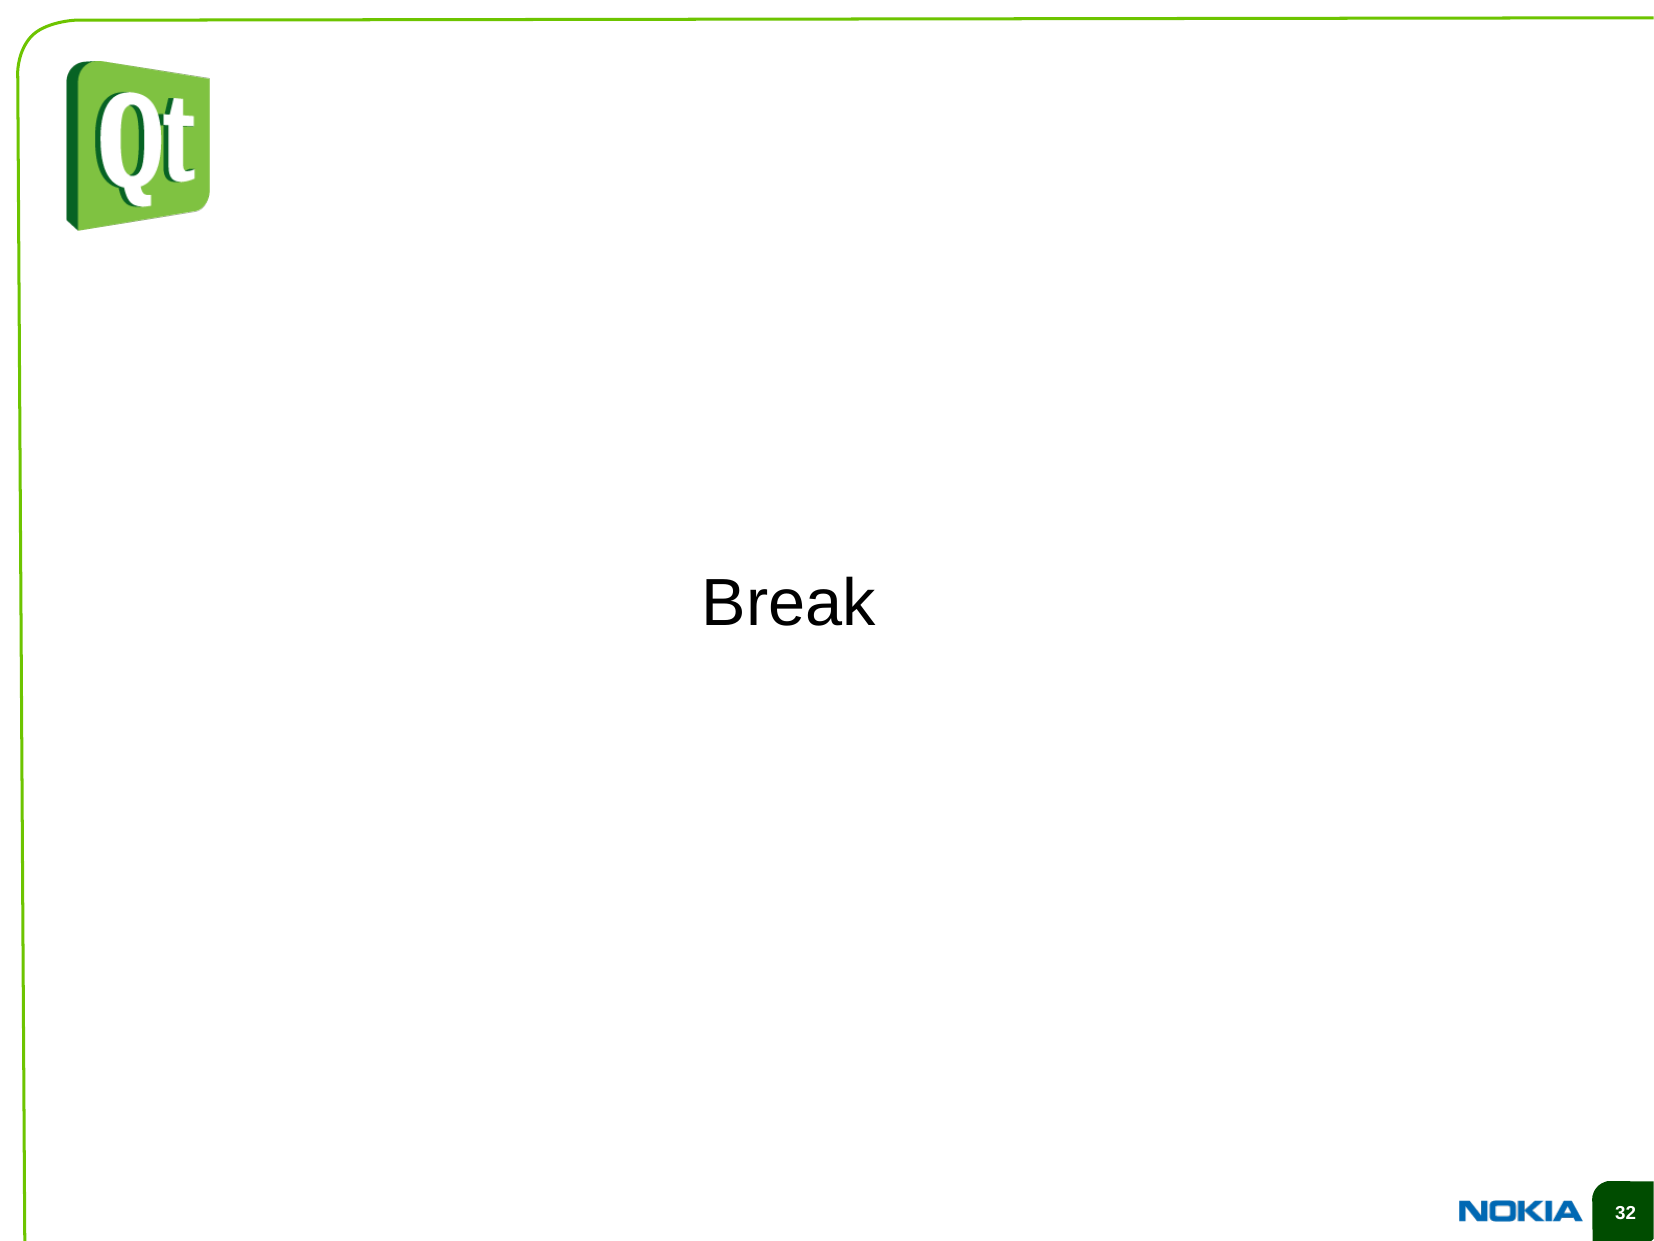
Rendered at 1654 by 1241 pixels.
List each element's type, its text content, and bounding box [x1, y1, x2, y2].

picture [1459, 1200, 1583, 1222]
picture [66, 61, 210, 231]
subtitle Break [251, 49, 1327, 1155]
